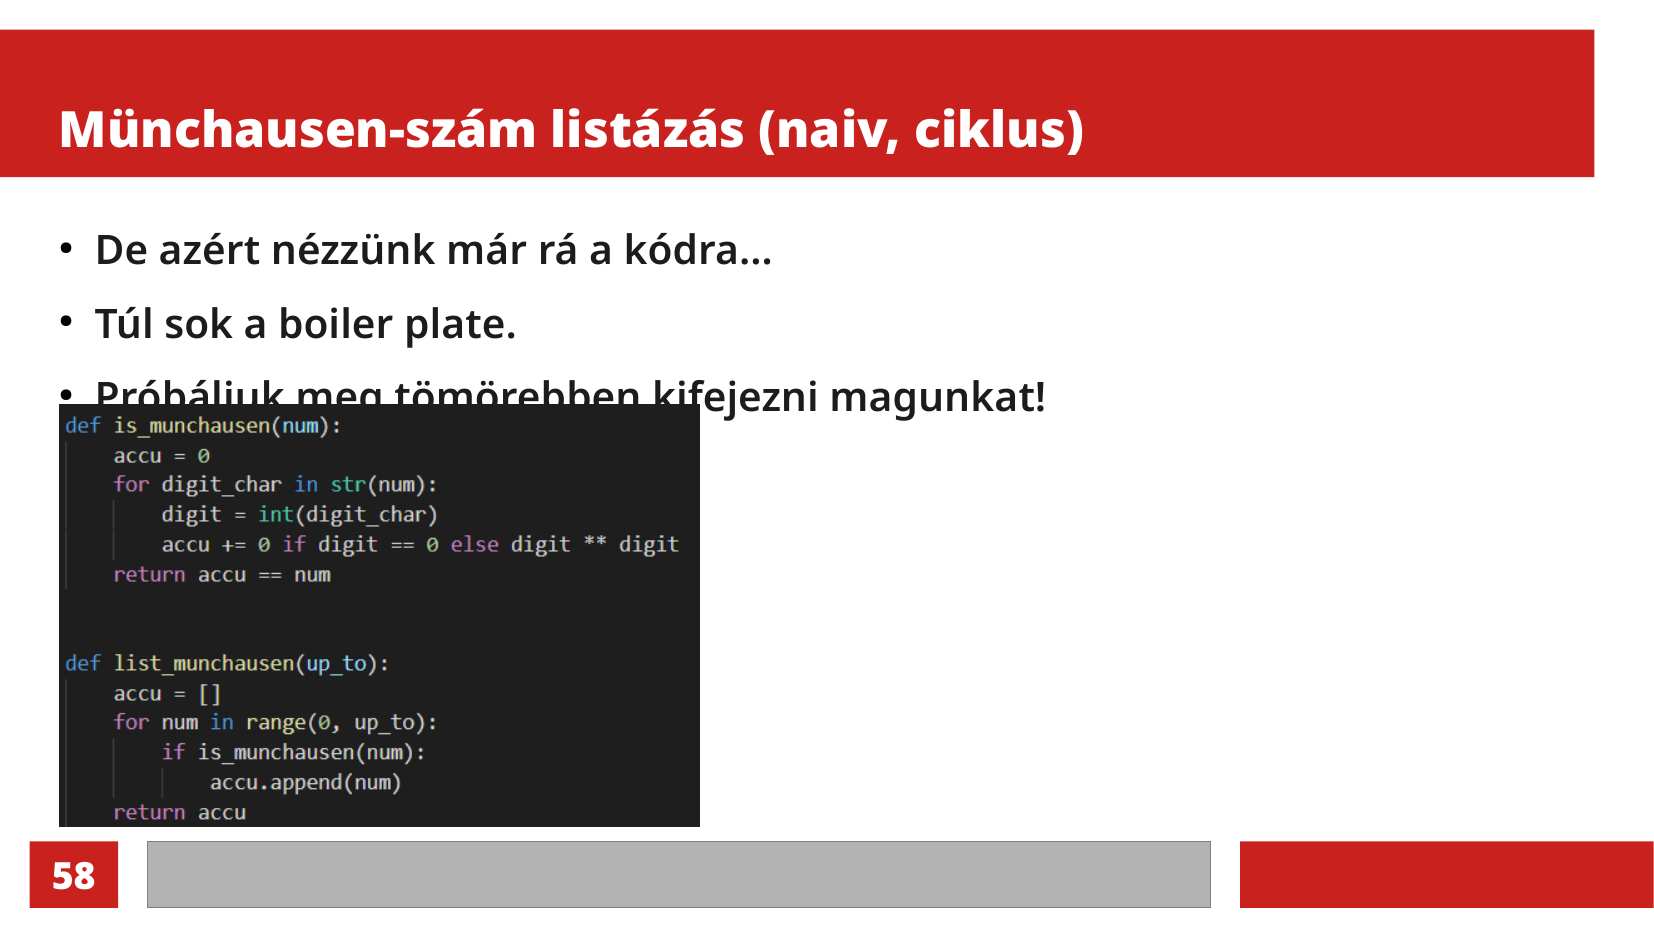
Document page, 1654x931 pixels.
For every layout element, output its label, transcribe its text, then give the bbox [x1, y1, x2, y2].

title Münchausen-szám listázás (naiv, ciklus) [59, 44, 1595, 163]
picture [59, 404, 700, 827]
list De azért nézzünk már rá a kódra… Túl sok a boiler plate. Próbáljuk meg tömörebben kifejezni magunkat! [59, 221, 1565, 502]
